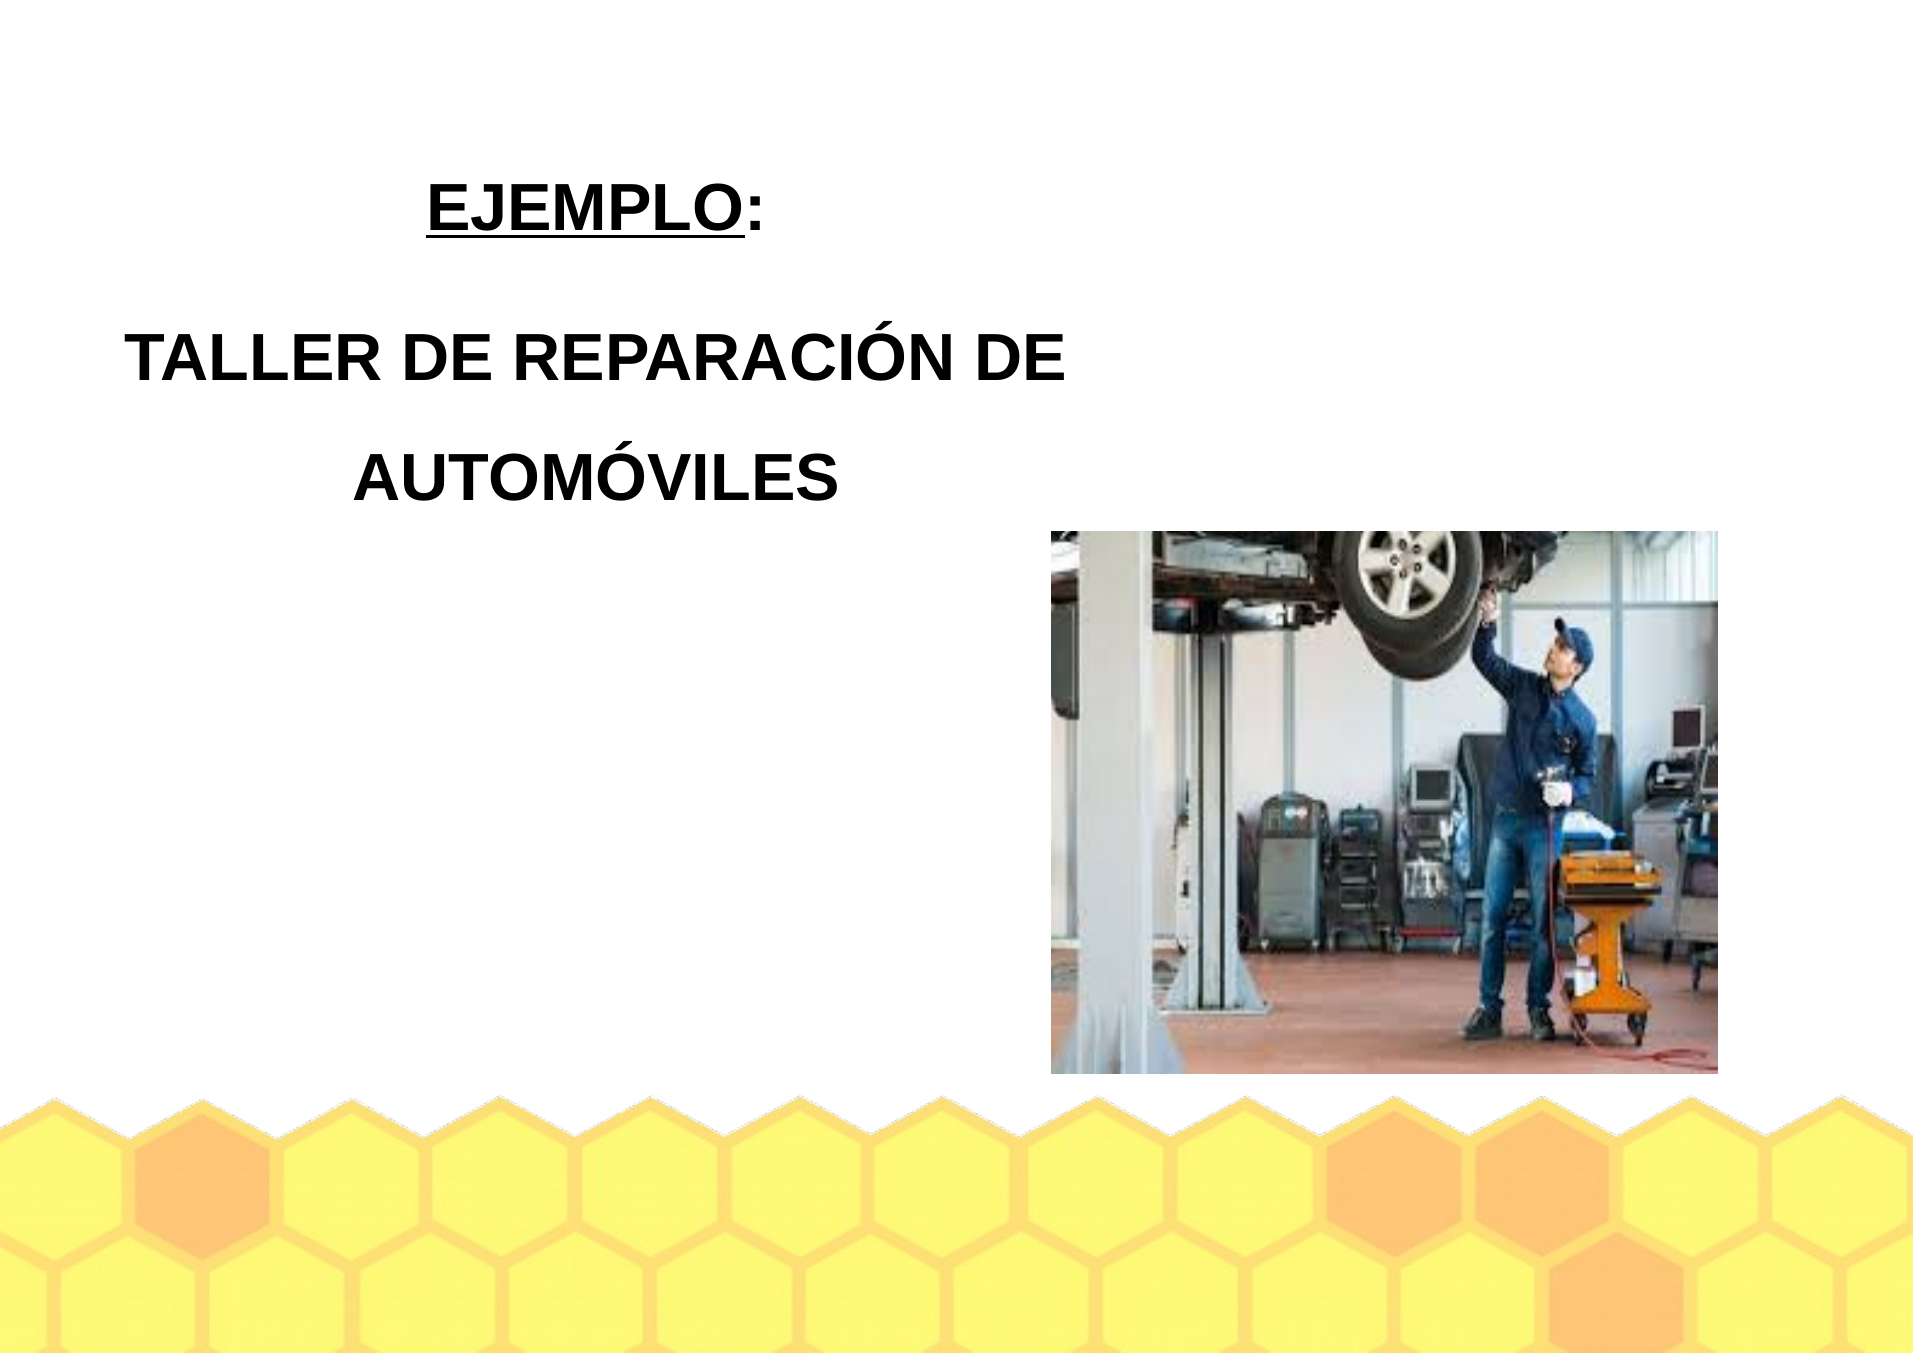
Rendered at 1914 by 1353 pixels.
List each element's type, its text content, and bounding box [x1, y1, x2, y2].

picture [1051, 531, 1718, 1074]
picture [0, 1092, 1913, 1353]
list EJEMPLO: TALLER DE REPARACIÓN DE AUTOMÓVILES [94, 82, 1099, 556]
